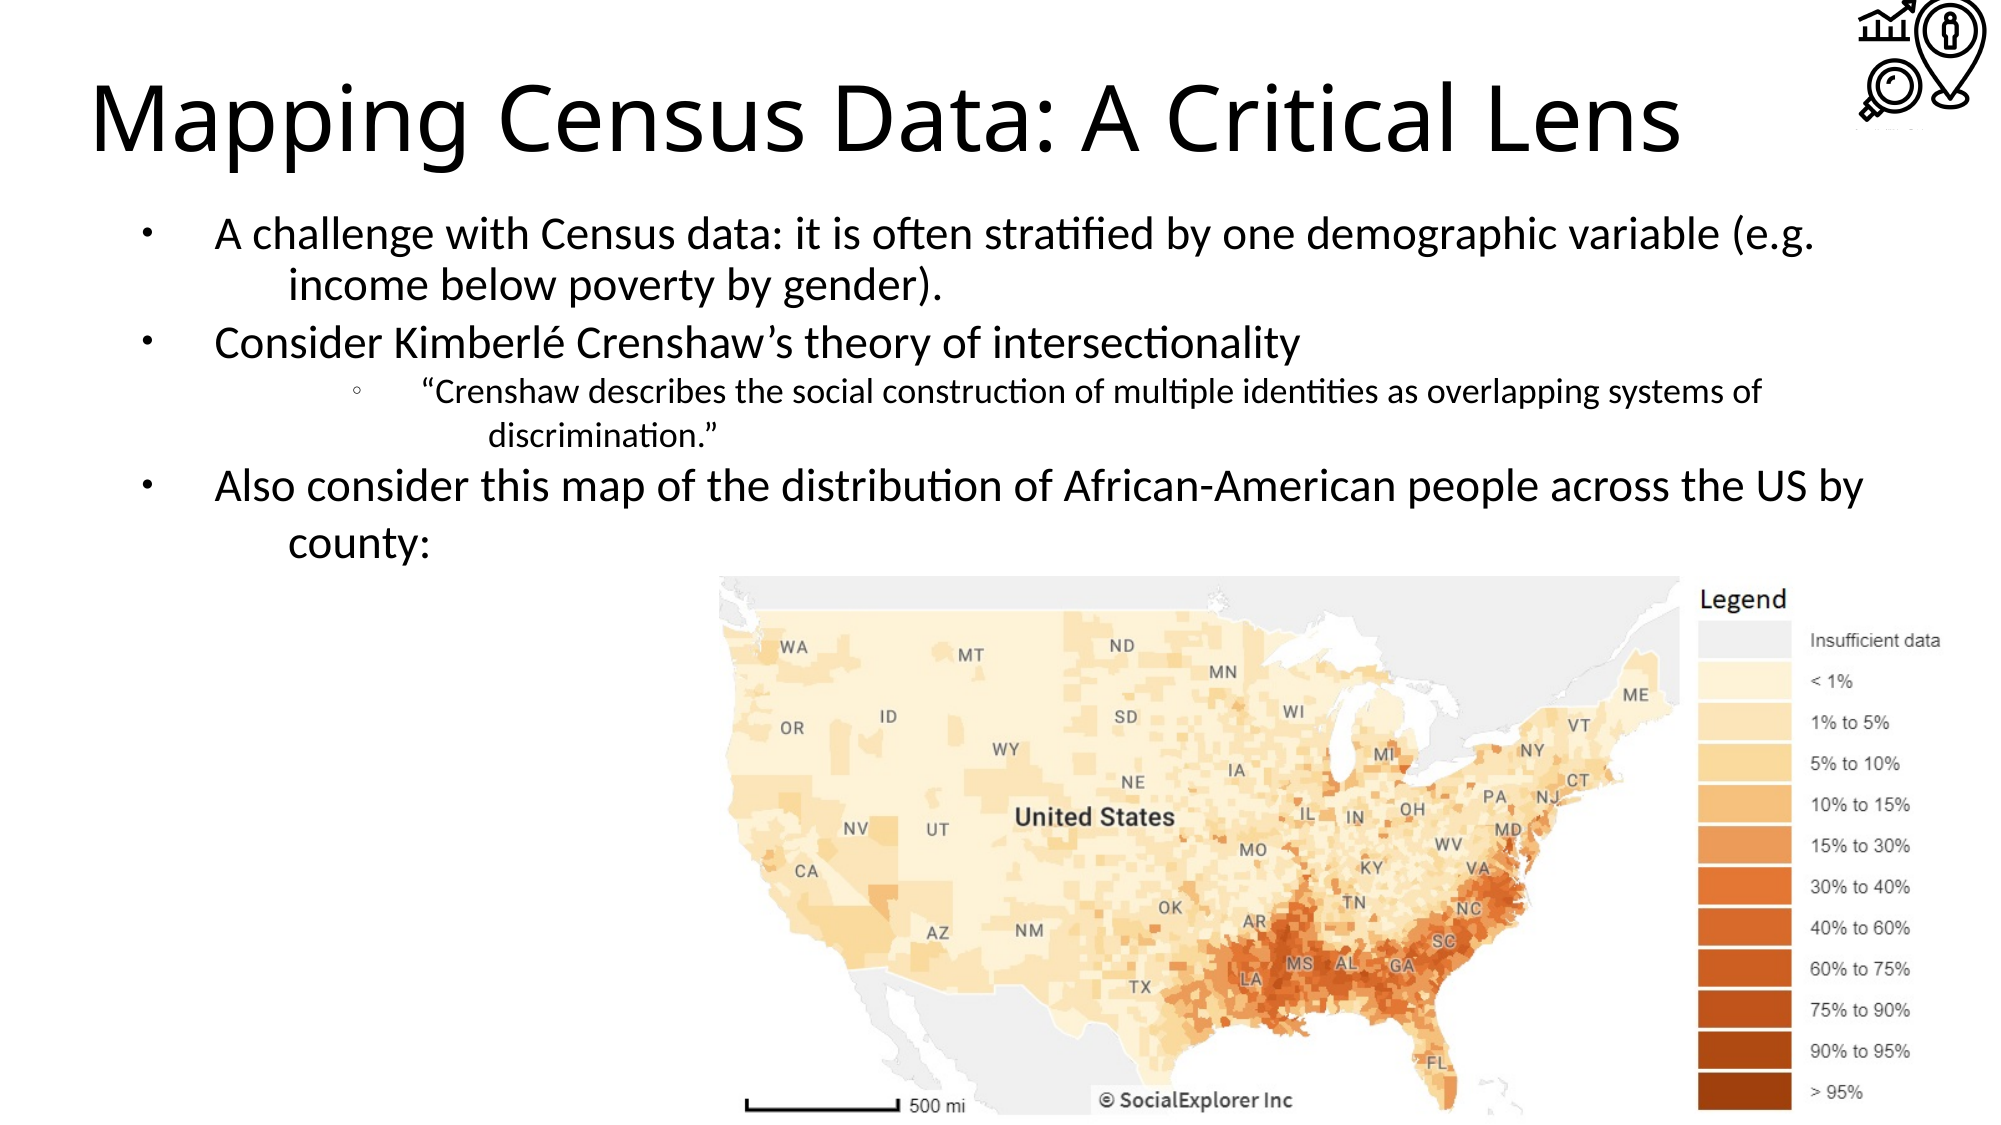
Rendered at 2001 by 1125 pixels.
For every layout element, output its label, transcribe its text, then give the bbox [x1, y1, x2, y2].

picture [719, 576, 1946, 1125]
list A challenge with Census data: it is often stratified by one demographic variable (e.g. income below poverty by gender). Consider Kimberlé Crenshaw’s theory of intersectionality “Crenshaw describes the social construction of multiple identities as overlapping systems of discrimination.” Also consider this map of the distribution of African-American people across the US by county: [68, 188, 1946, 937]
title Mapping Census Data: A Critical Lens [68, 52, 1932, 178]
picture [1843, 0, 2000, 130]
